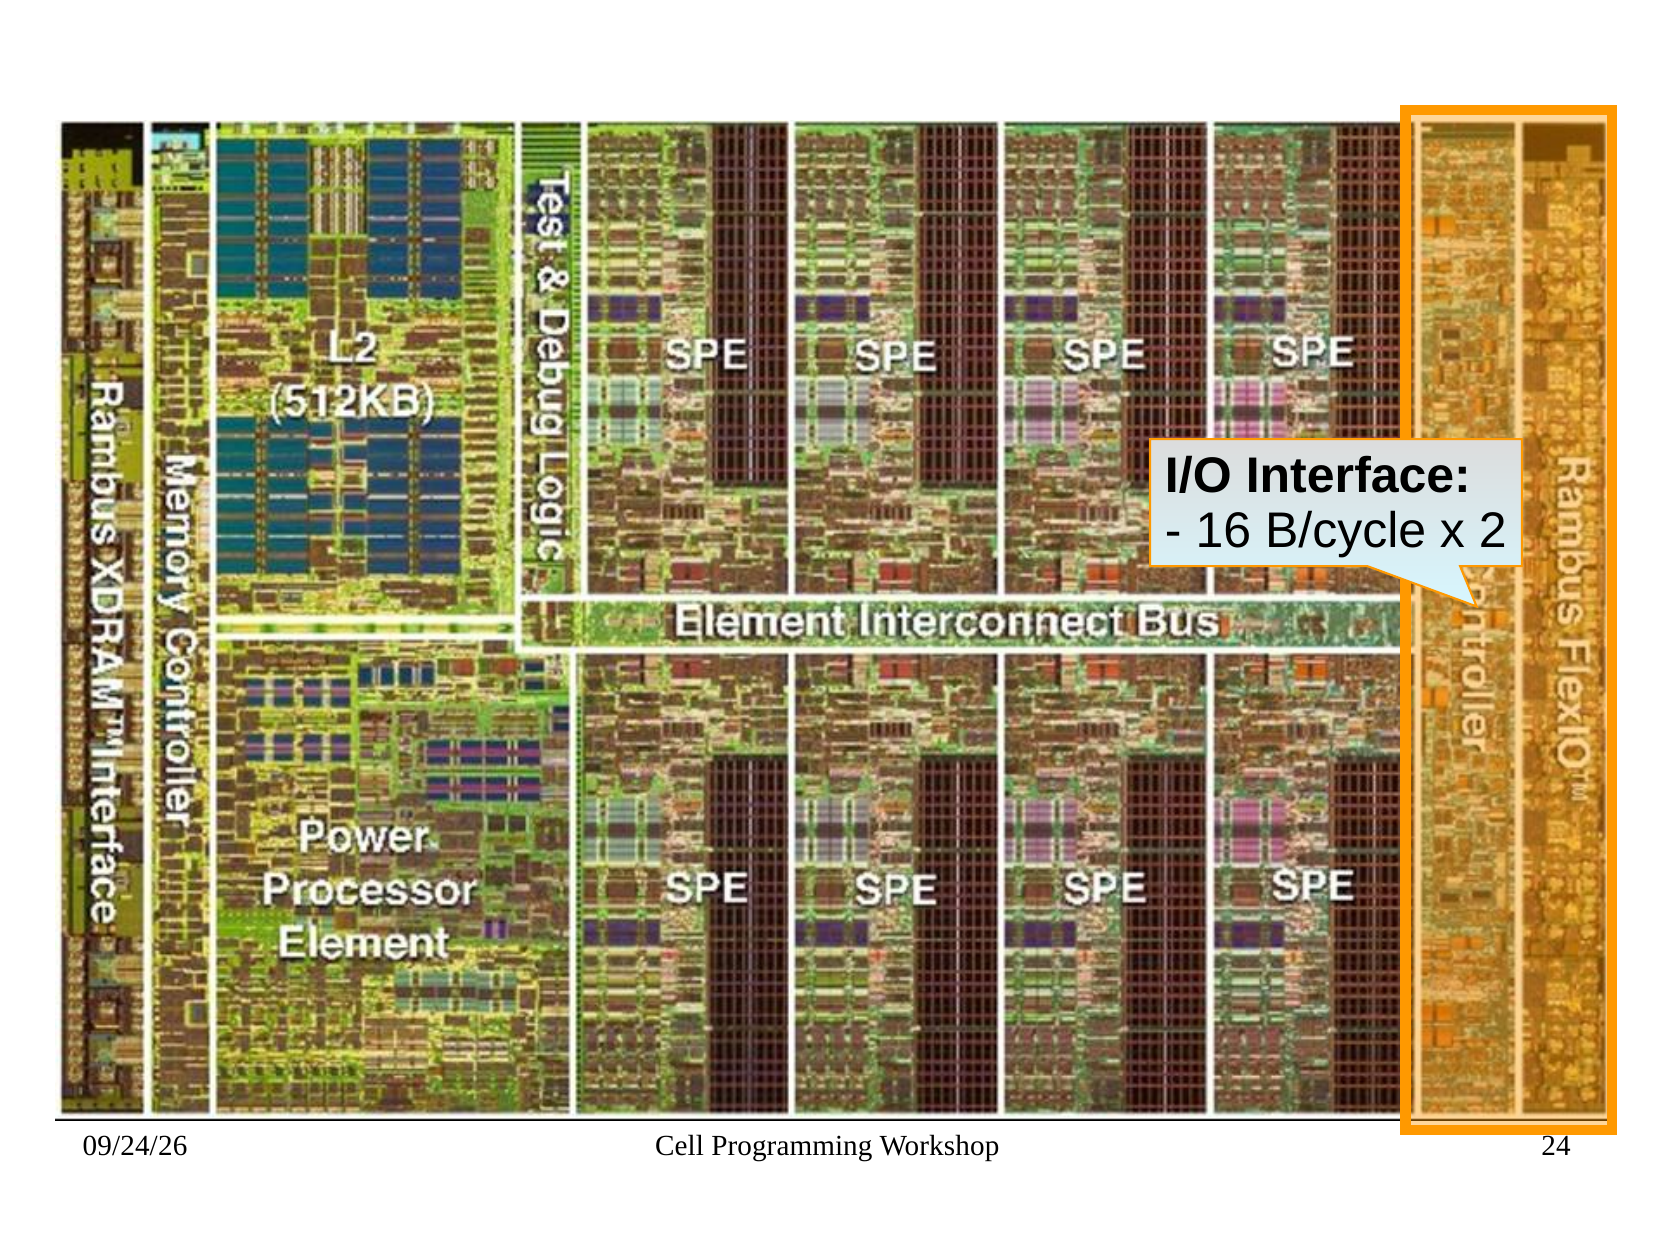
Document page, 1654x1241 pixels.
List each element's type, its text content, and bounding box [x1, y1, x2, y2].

text_box I/O Interface: - 16 B/cycle x 2 [1150, 439, 1522, 607]
picture [55, 120, 1405, 1121]
text_box [1405, 110, 1613, 1130]
